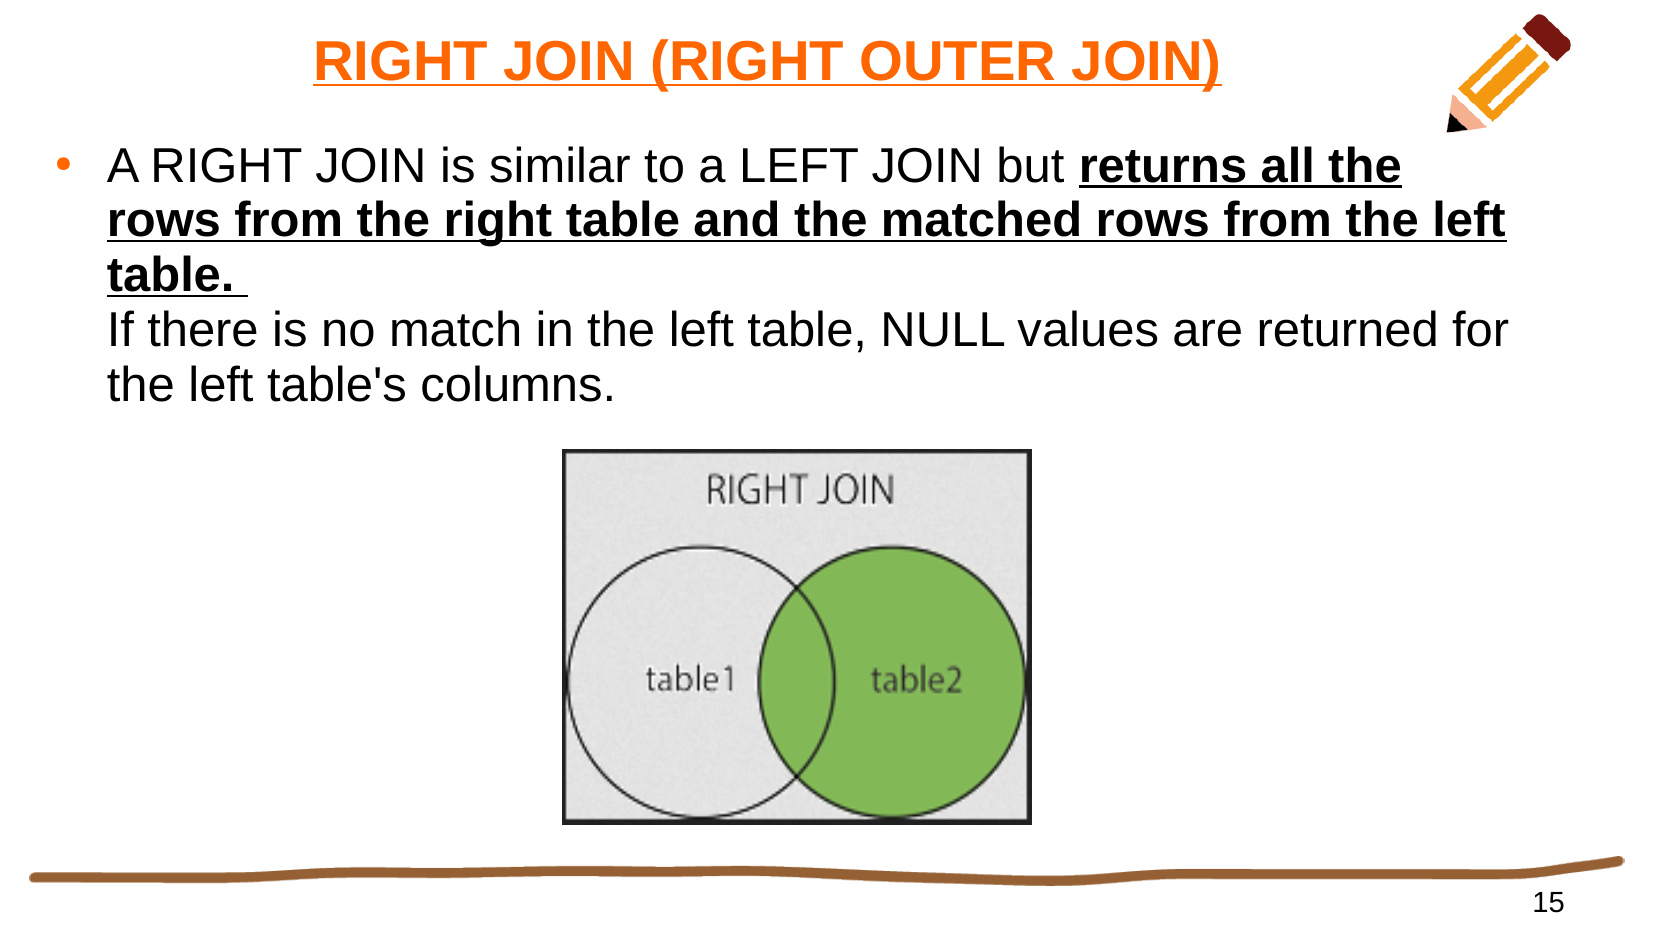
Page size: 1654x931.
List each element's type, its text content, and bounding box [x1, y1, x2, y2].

picture [562, 449, 1032, 826]
picture [1446, 14, 1571, 133]
list A RIGHT JOIN is similar to a LEFT JOIN but returns all the rows from the right table and the matched rows from the left table. If there is no match in the left table, NULL values are returned for the left table's columns. [37, 137, 1524, 413]
picture [29, 856, 1625, 886]
title RIGHT JOIN (RIGHT OUTER JOIN) [88, 9, 1447, 113]
